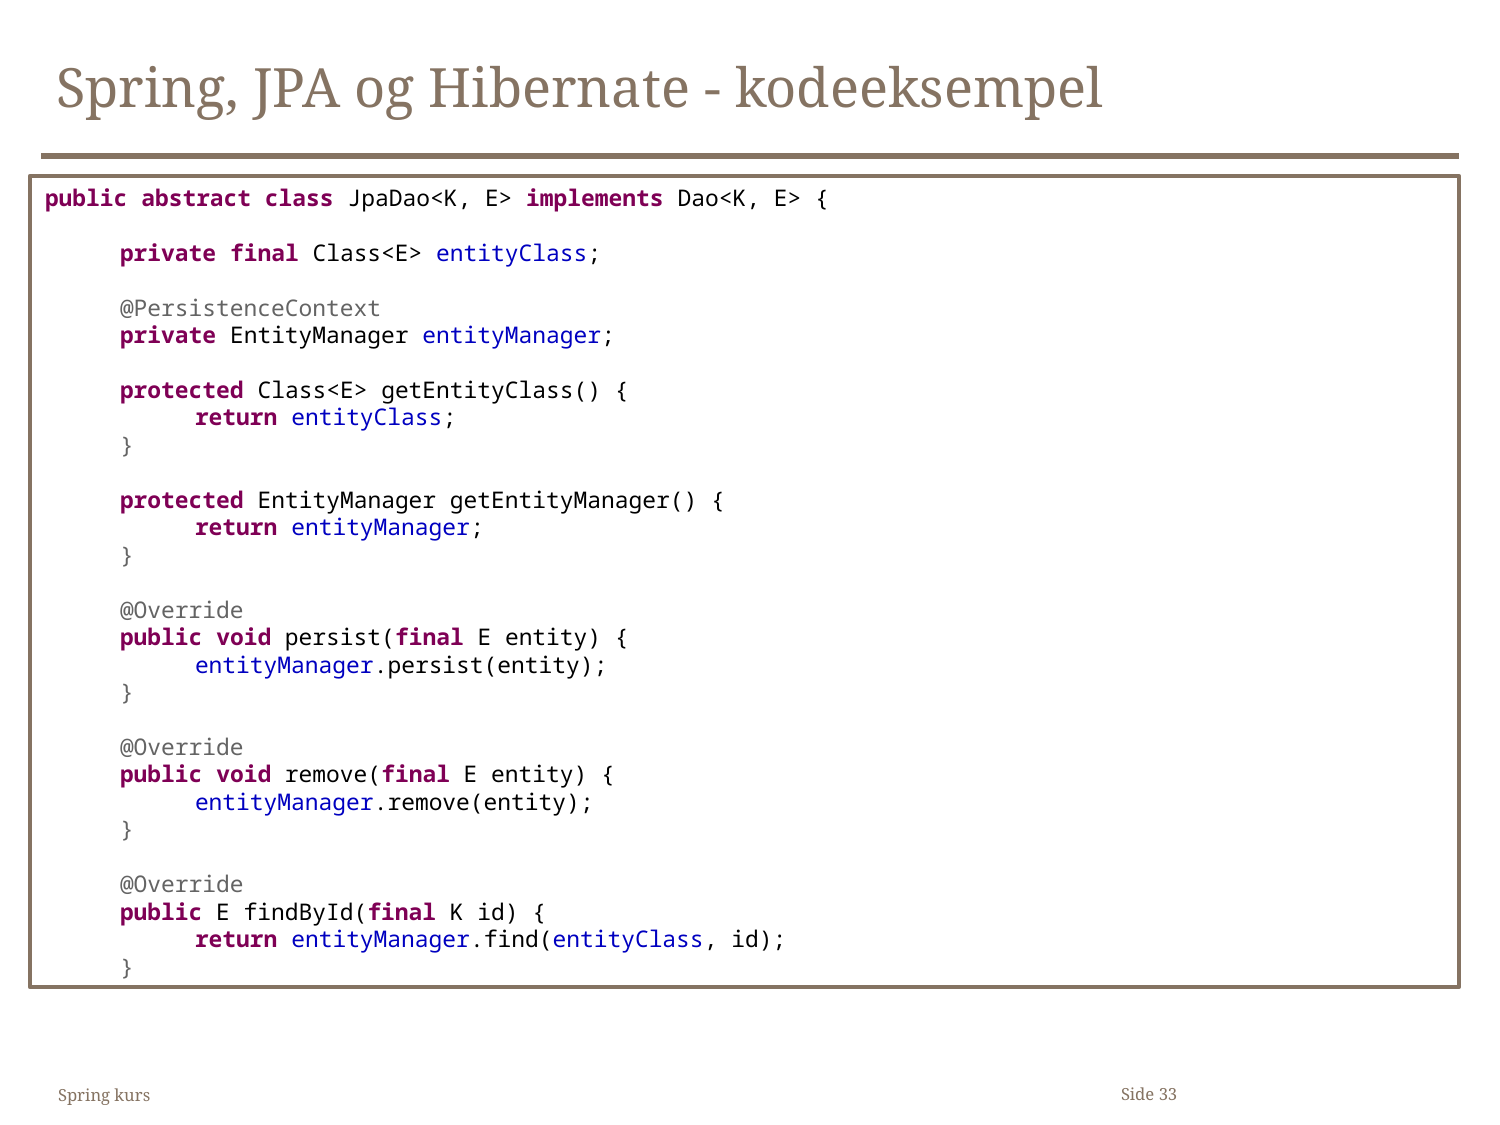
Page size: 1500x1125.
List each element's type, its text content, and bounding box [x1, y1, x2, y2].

text_box Side <number> [1105, 1065, 1457, 1125]
text_box Spring kurs [43, 1065, 751, 1125]
title Spring, JPA og Hibernate - kodeeksempel [40, 27, 1459, 146]
text_box public abstract class JpaDao<K, E> implements Dao<K, E> { private final Class<E> entityClass; @PersistenceContext private EntityManager entityManager; protected Class<E> getEntityClass() { return entityClass; } protected EntityManager getEntityManager() { return entityManager; } @Override public void persist(final E entity) { entityManager.persist(entity); } @Override public void remove(final E entity) { entityManager.remove(entity); } @Override public E findById(final K id) { return entityManager.find(entityClass, id); } [30, 175, 1459, 988]
